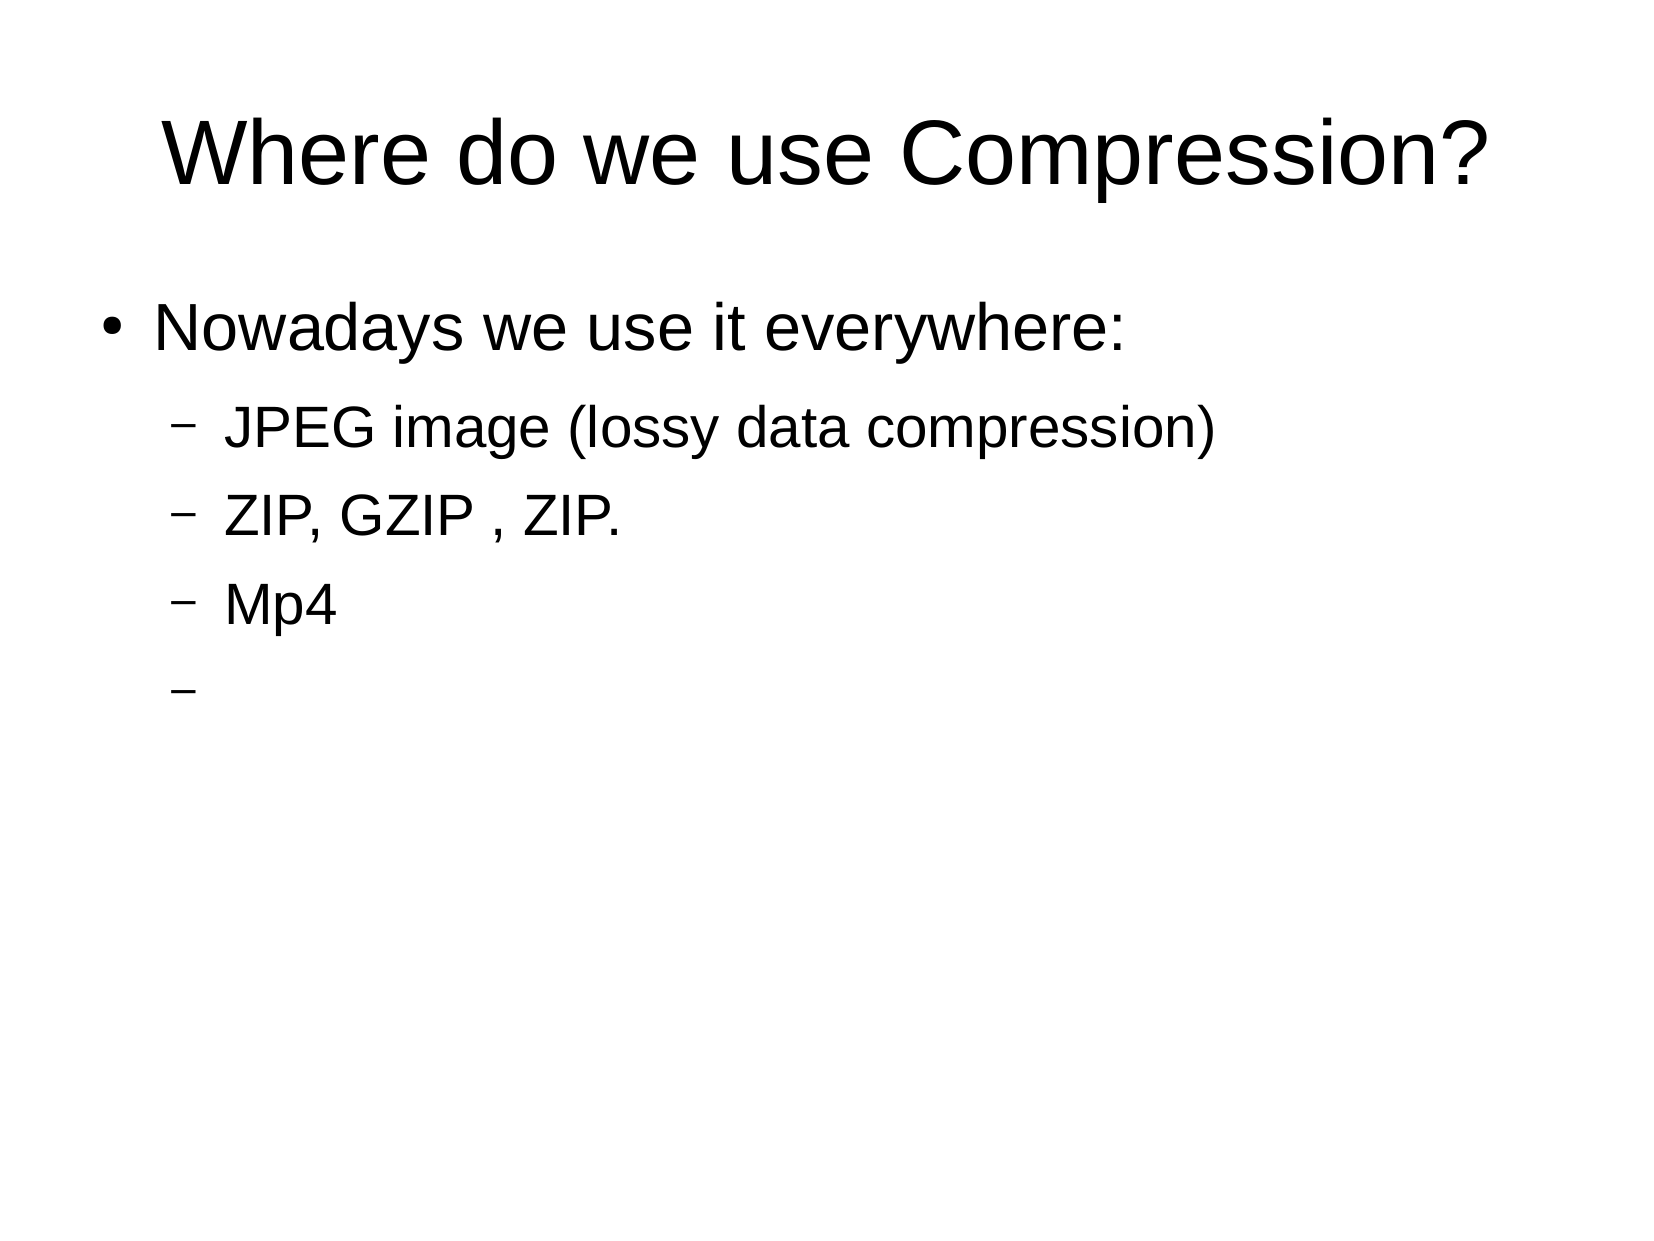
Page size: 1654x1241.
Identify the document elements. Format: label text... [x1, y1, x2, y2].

list Nowadays we use it everywhere: JPEG image (lossy data compression) ZIP, GZIP , ZIP. Mp4 [82, 290, 1538, 1010]
title Where do we use Compression? [82, 49, 1571, 257]
